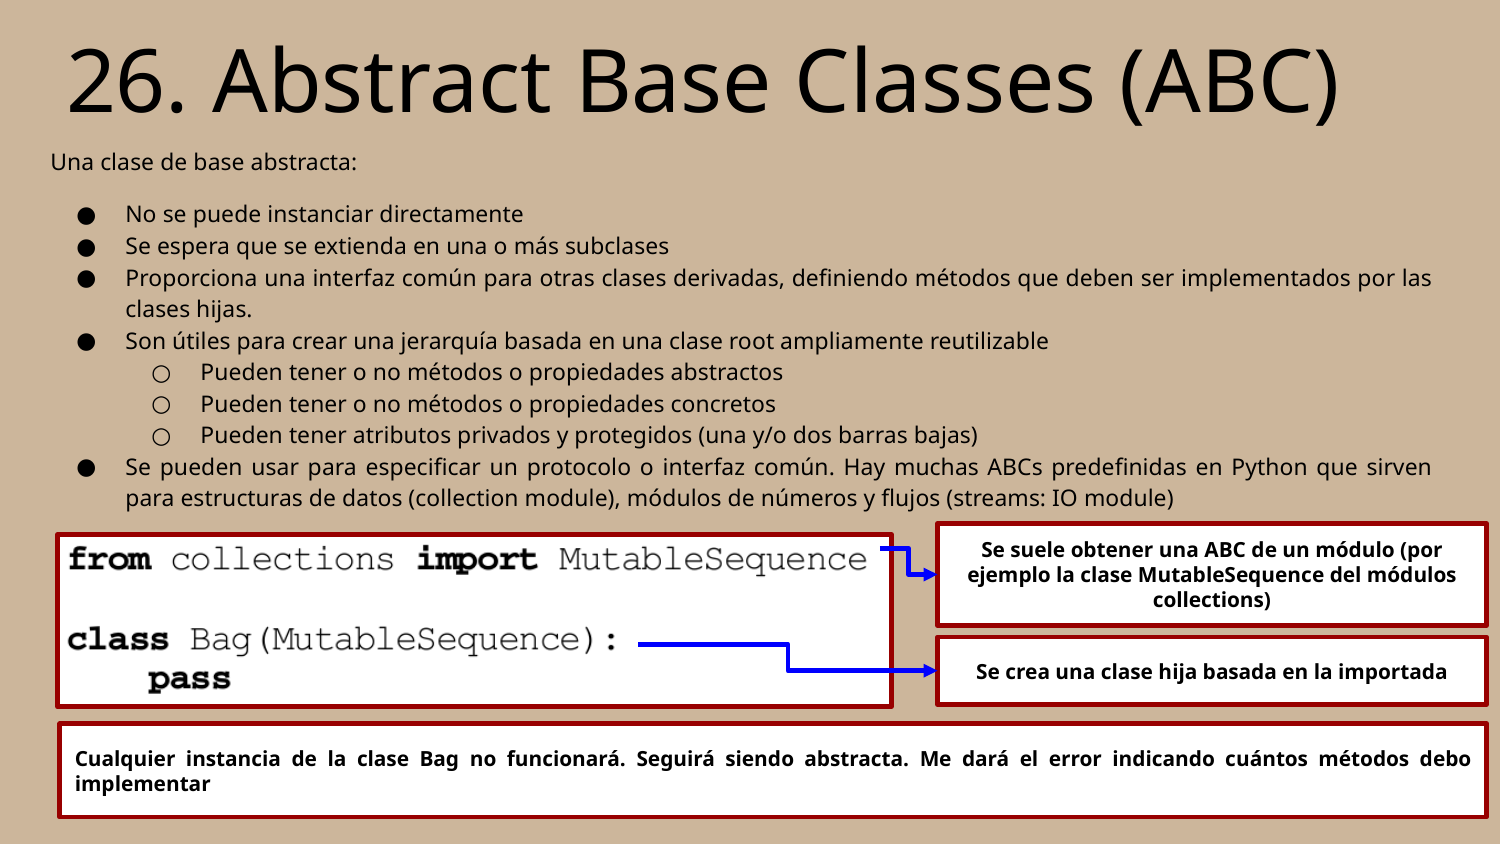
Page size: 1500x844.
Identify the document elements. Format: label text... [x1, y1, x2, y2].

text_box Una clase de base abstracta: No se puede instanciar directamente Se espera que se extienda en una o más subclases Proporciona una interfaz común para otras clases derivadas, definiendo métodos que deben ser implementados por las clases hijas. Son útiles para crear una jerarquía basada en una clase root ampliamente reutilizable Pueden tener o no métodos o propiedades abstractos Pueden tener o no métodos o propiedades concretos Pueden tener atributos privados y protegidos (una y/o dos barras bajas) Se pueden usar para especificar un protocolo o interfaz común. Hay muchas ABCs predefinidas en Python que sirven para estructuras de datos (collection module), módulos de números y flujos (streams: IO module) [35, 131, 1449, 524]
title 26. Abstract Base Classes (ABC) [51, 51, 1449, 131]
text_box Cualquier instancia de la clase Bag no funcionará. Seguirá siendo abstracta. Me dará el error indicando cuántos métodos debo implementar [59, 723, 1487, 818]
picture [59, 536, 890, 705]
text_box Se crea una clase hija basada en la importada [937, 637, 1487, 705]
text_box Se suele obtener una ABC de un módulo (por ejemplo la clase MutableSequence del módulos collections) [937, 523, 1487, 626]
